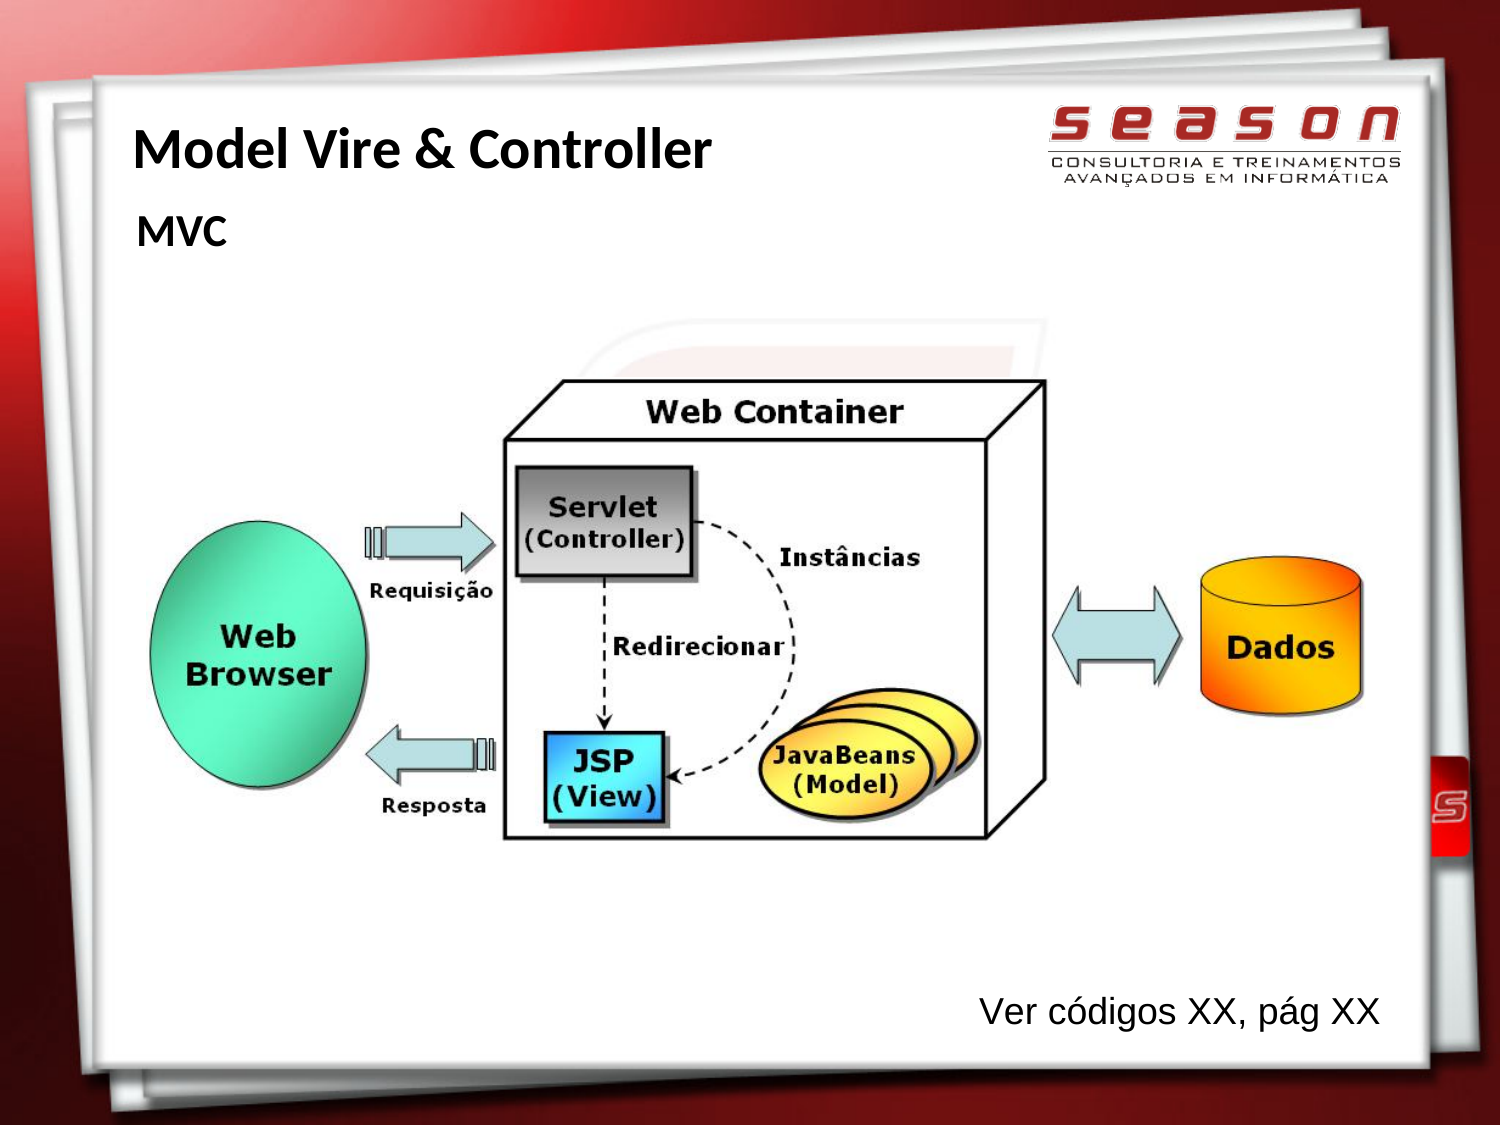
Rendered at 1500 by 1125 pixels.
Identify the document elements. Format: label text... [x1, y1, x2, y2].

text_box Ver códigos XX, pág XX [708, 979, 1396, 1040]
text_box MVC [119, 200, 1240, 256]
title Model Vire & Controller [118, 33, 1394, 257]
picture [0, 0, 1500, 1125]
